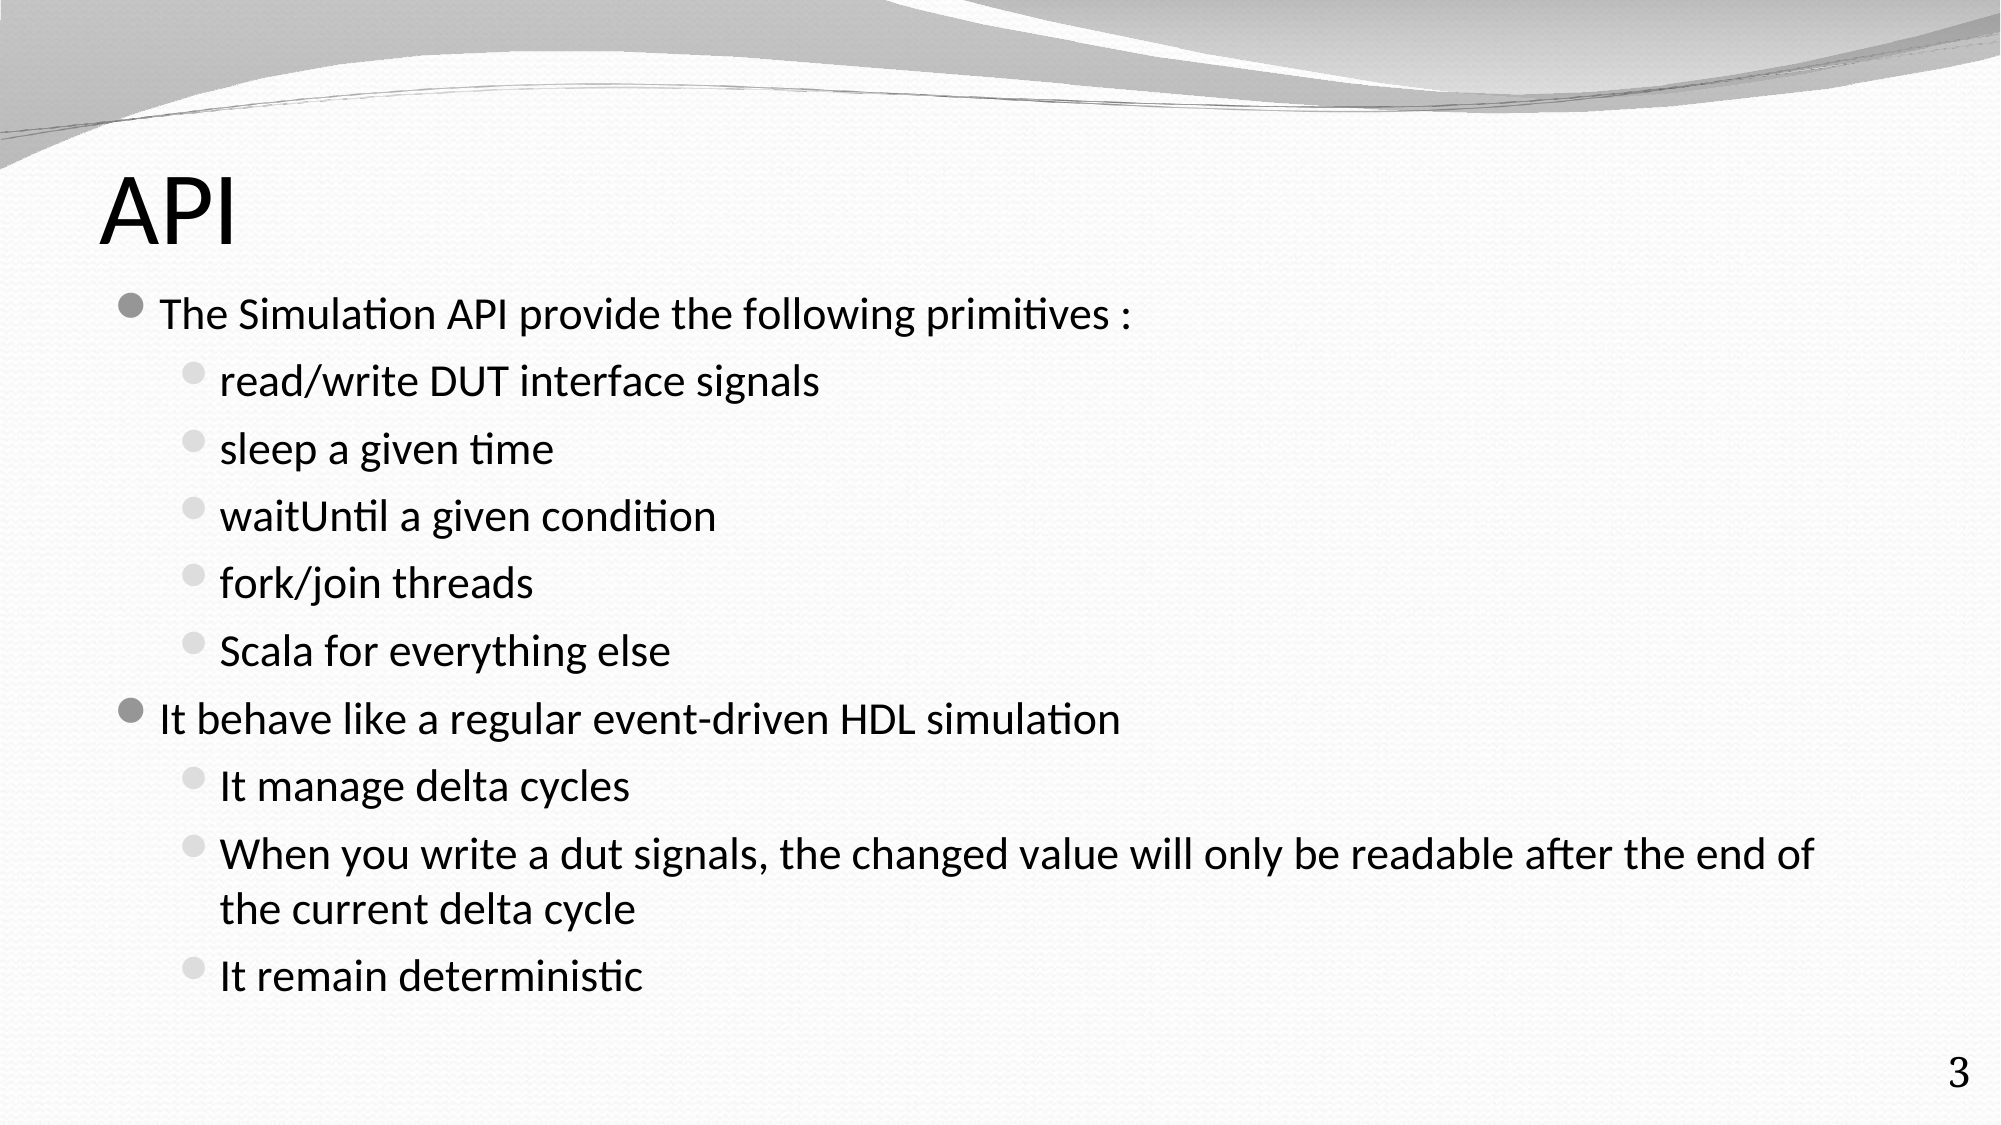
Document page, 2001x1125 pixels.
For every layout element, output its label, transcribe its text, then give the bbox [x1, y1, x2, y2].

text_box <numéro> [1804, 1042, 1971, 1103]
list The Simulation API provide the following primitives : read/write DUT interface signals sleep a given time waitUntil a given condition fork/join threads Scala for everything else It behave like a regular event-driven HDL simulation It manage delta cycles When you write a dut signals, the changed value will only be readable after the end of the current delta cycle It remain deterministic [99, 275, 1901, 997]
title API [99, 77, 1901, 266]
picture [0, 0, 2001, 1125]
